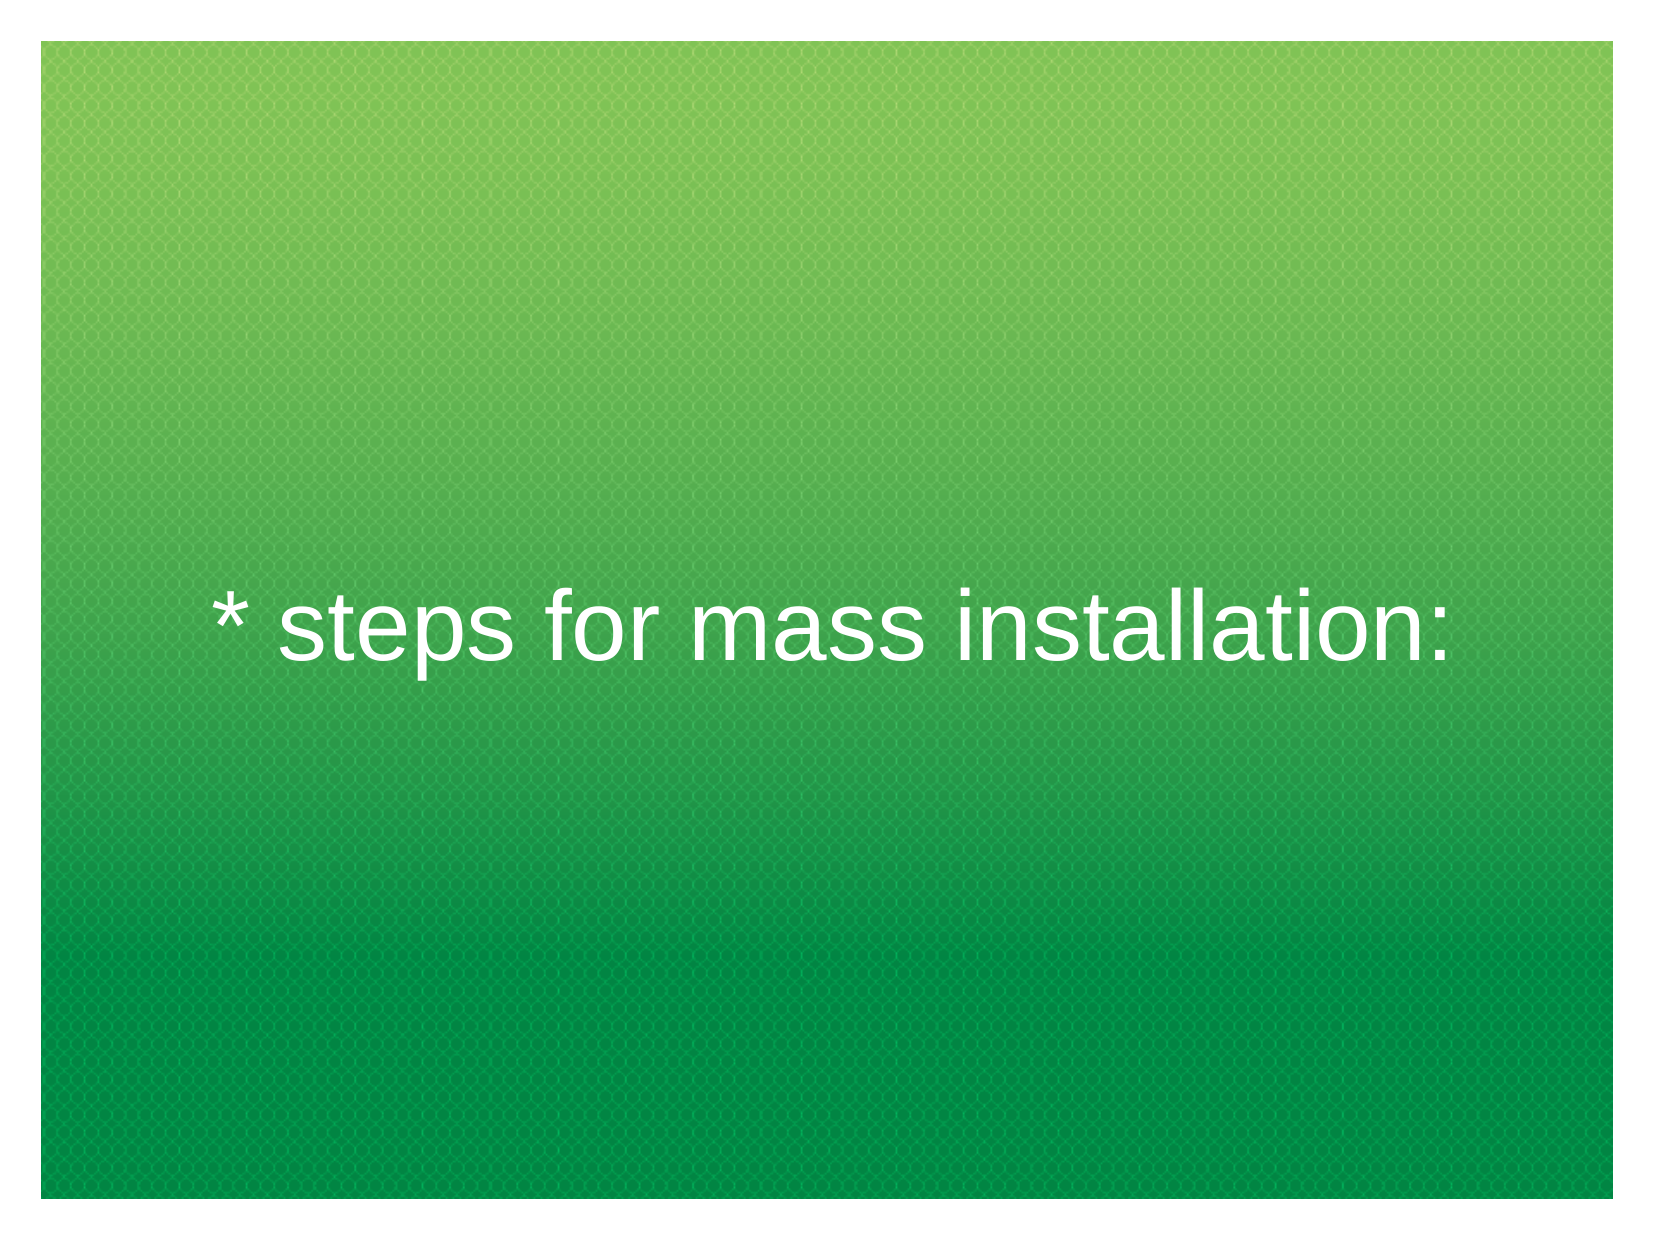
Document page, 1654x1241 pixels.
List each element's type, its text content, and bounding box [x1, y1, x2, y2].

picture [41, 41, 1613, 1199]
text_box * steps for mass installation: [135, 570, 1456, 682]
